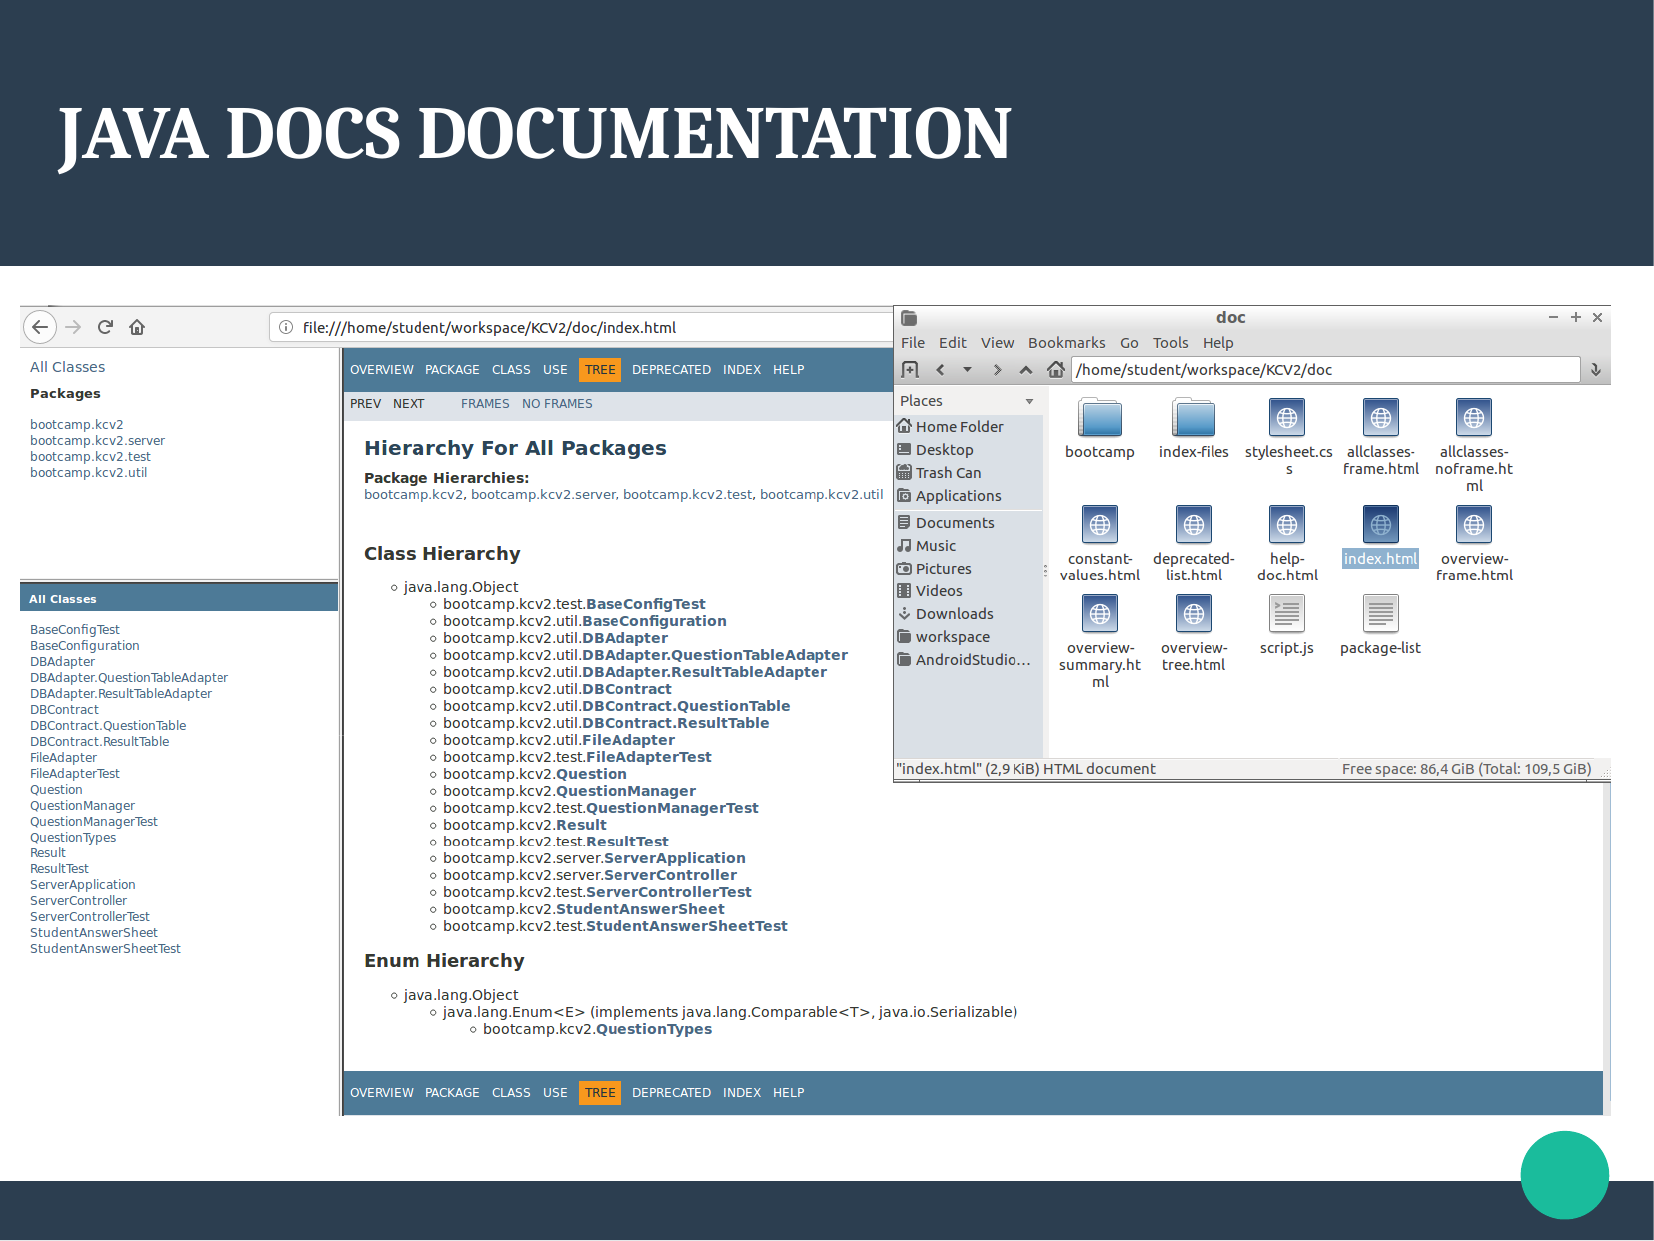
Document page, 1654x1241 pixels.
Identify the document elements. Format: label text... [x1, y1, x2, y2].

title JAVA DOCS DOCUMENTATION [59, 82, 1595, 174]
picture [20, 305, 1611, 1116]
